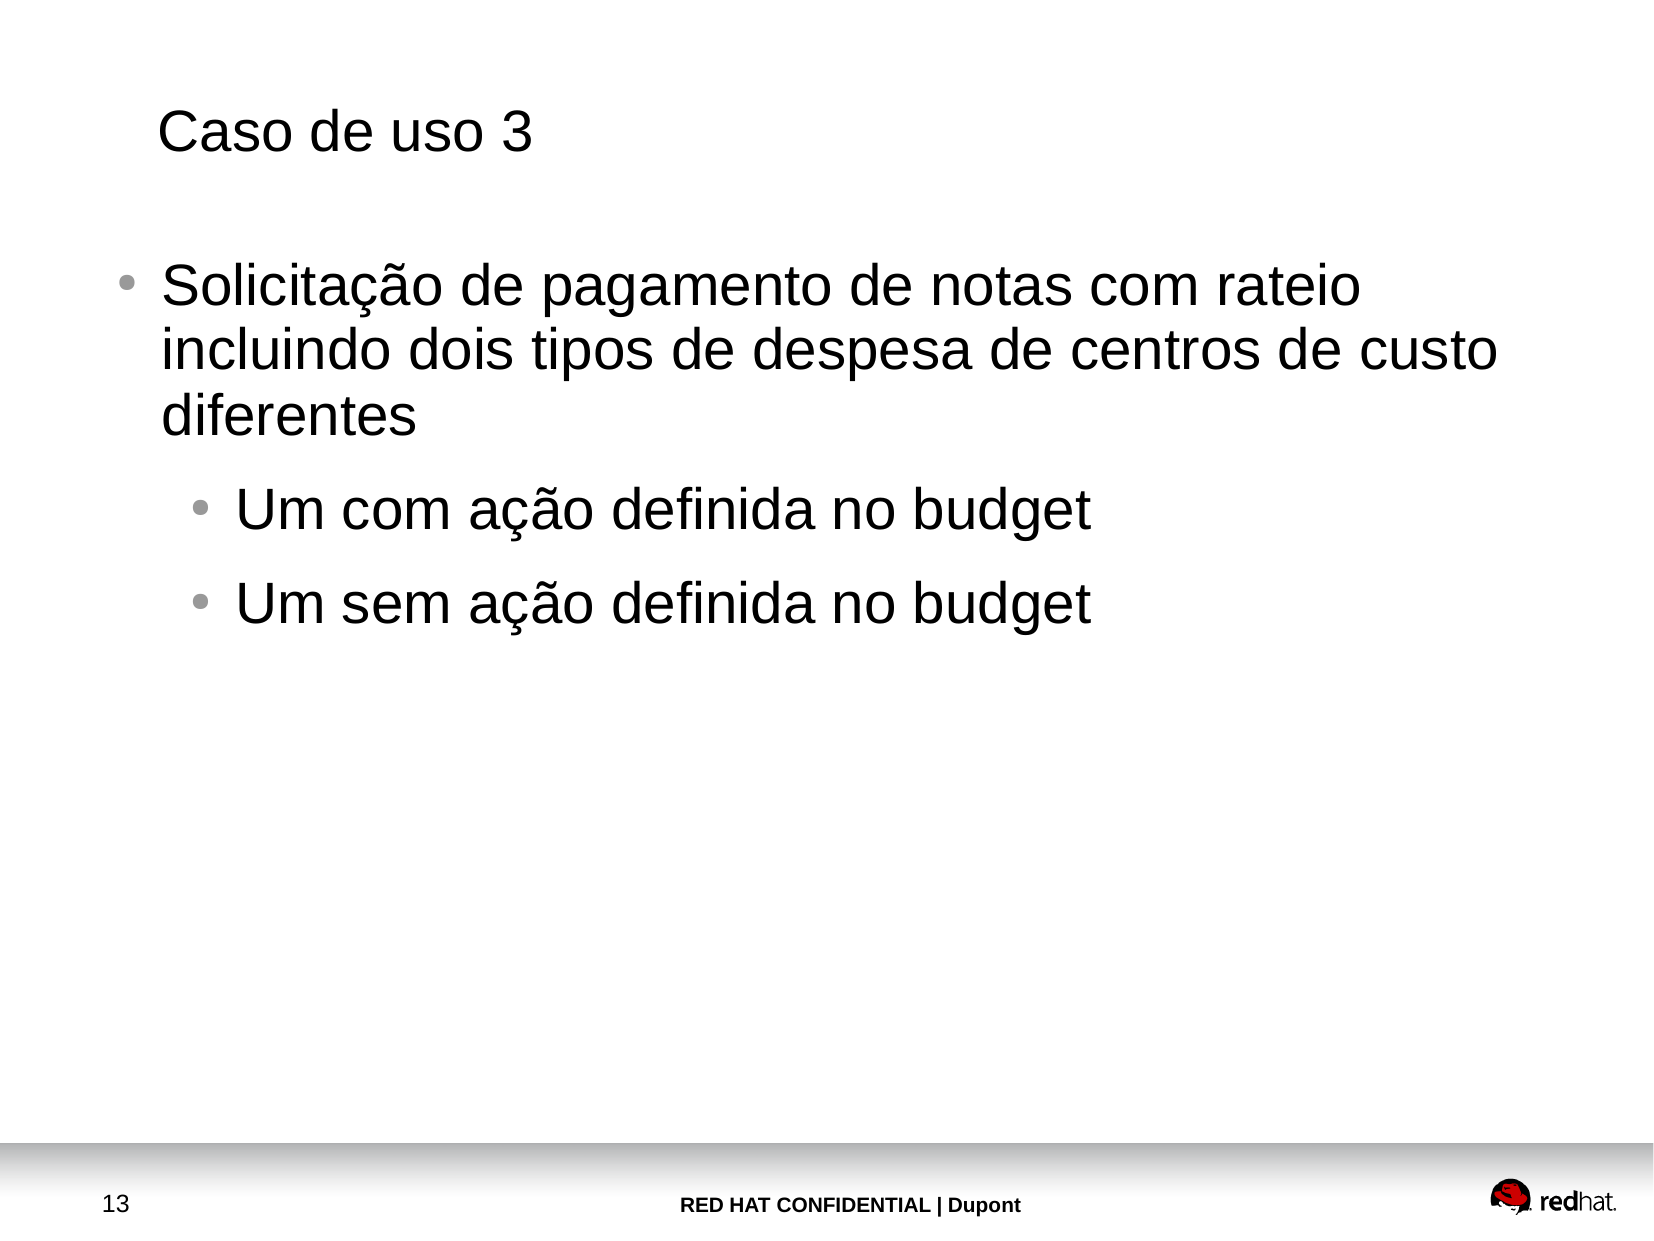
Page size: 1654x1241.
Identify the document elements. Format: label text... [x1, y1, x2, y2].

text_box Solicitação de pagamento de notas com rateio incluindo dois tipos de despesa de centros de custo diferentes Um com ação definida no budget Um sem ação definida no budget [86, 244, 1576, 1039]
text_box Caso de uso 3 [82, 37, 1571, 226]
picture [0, 1143, 1654, 1241]
